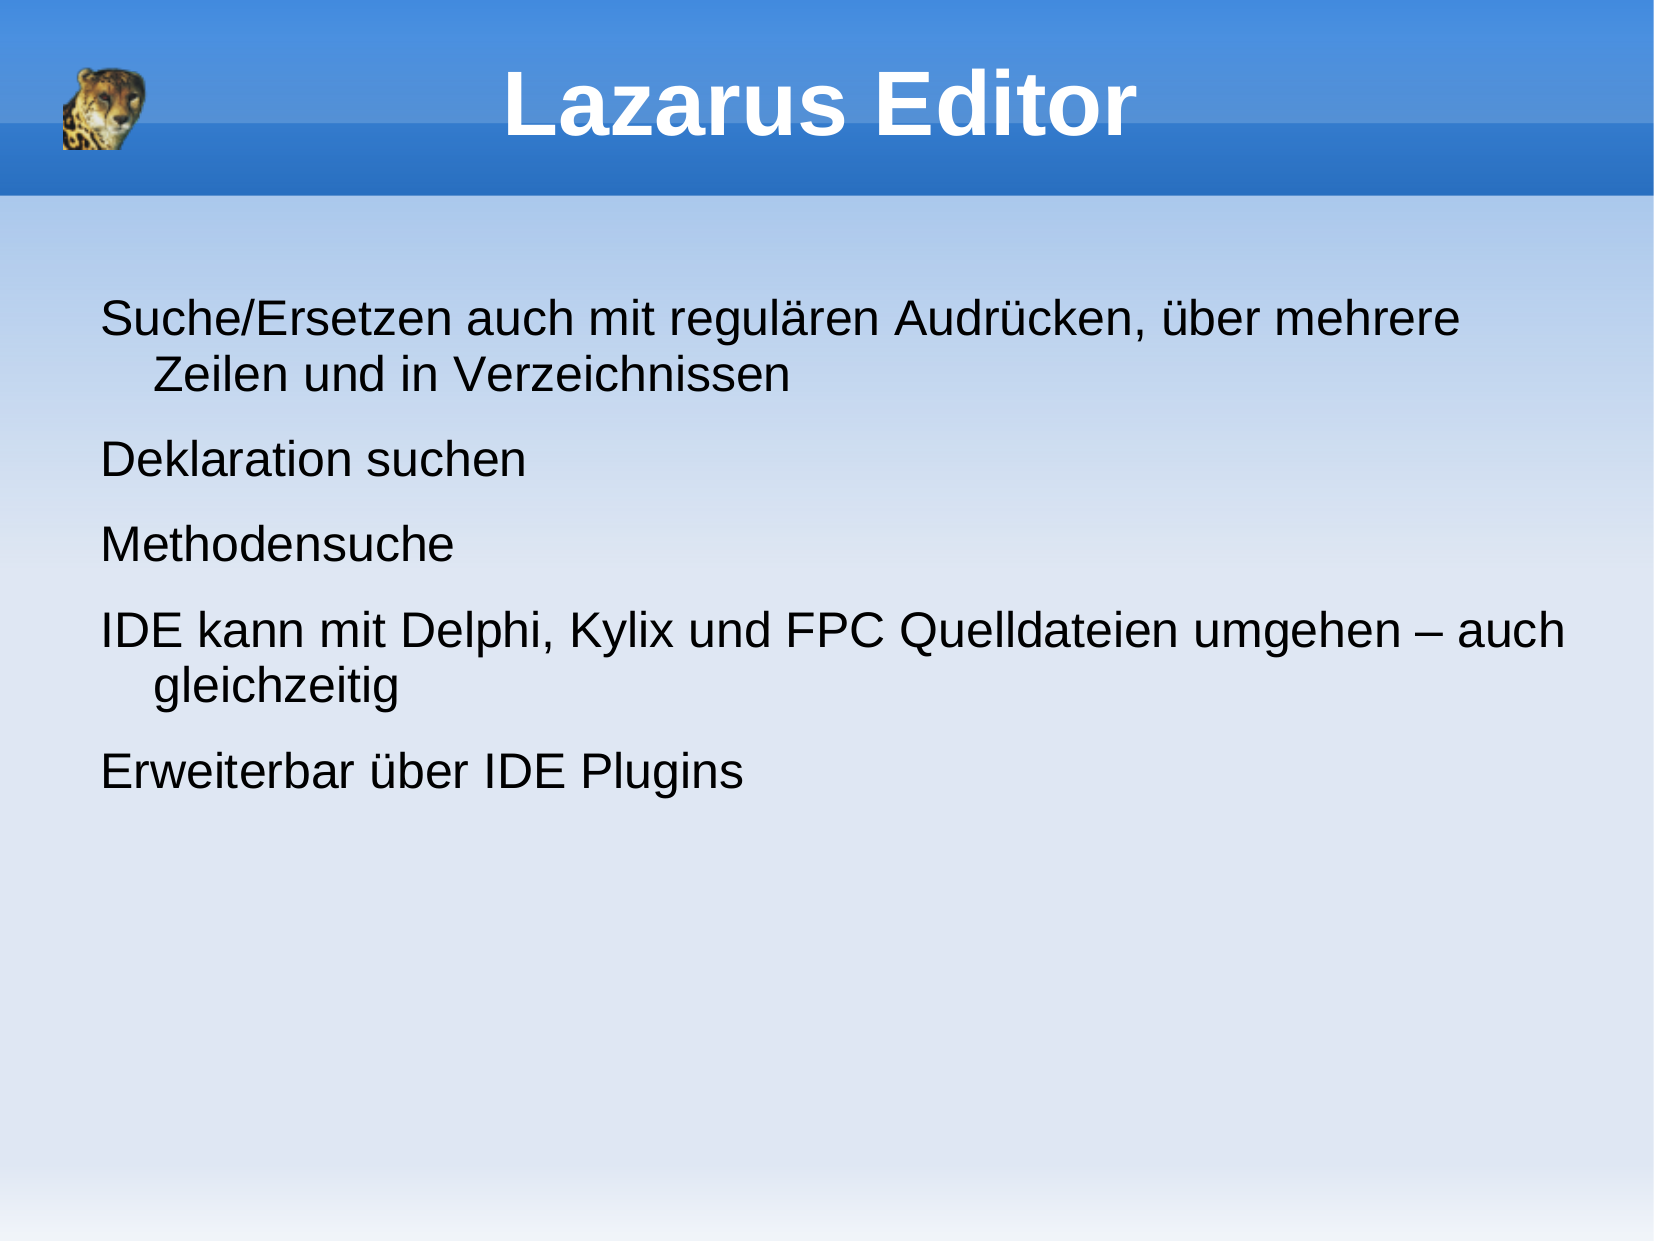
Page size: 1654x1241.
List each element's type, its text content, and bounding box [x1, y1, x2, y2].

title Lazarus Editor [76, 7, 1565, 200]
picture [0, 0, 1654, 1241]
list Suche/Ersetzen auch mit regulären Audrücken, über mehrere Zeilen und in Verzeichnissen Deklaration suchen Methodensuche IDE kann mit Delphi, Kylix und FPC Quelldateien umgehen – auch gleichzeitig Erweiterbar über IDE Plugins [82, 290, 1571, 1094]
